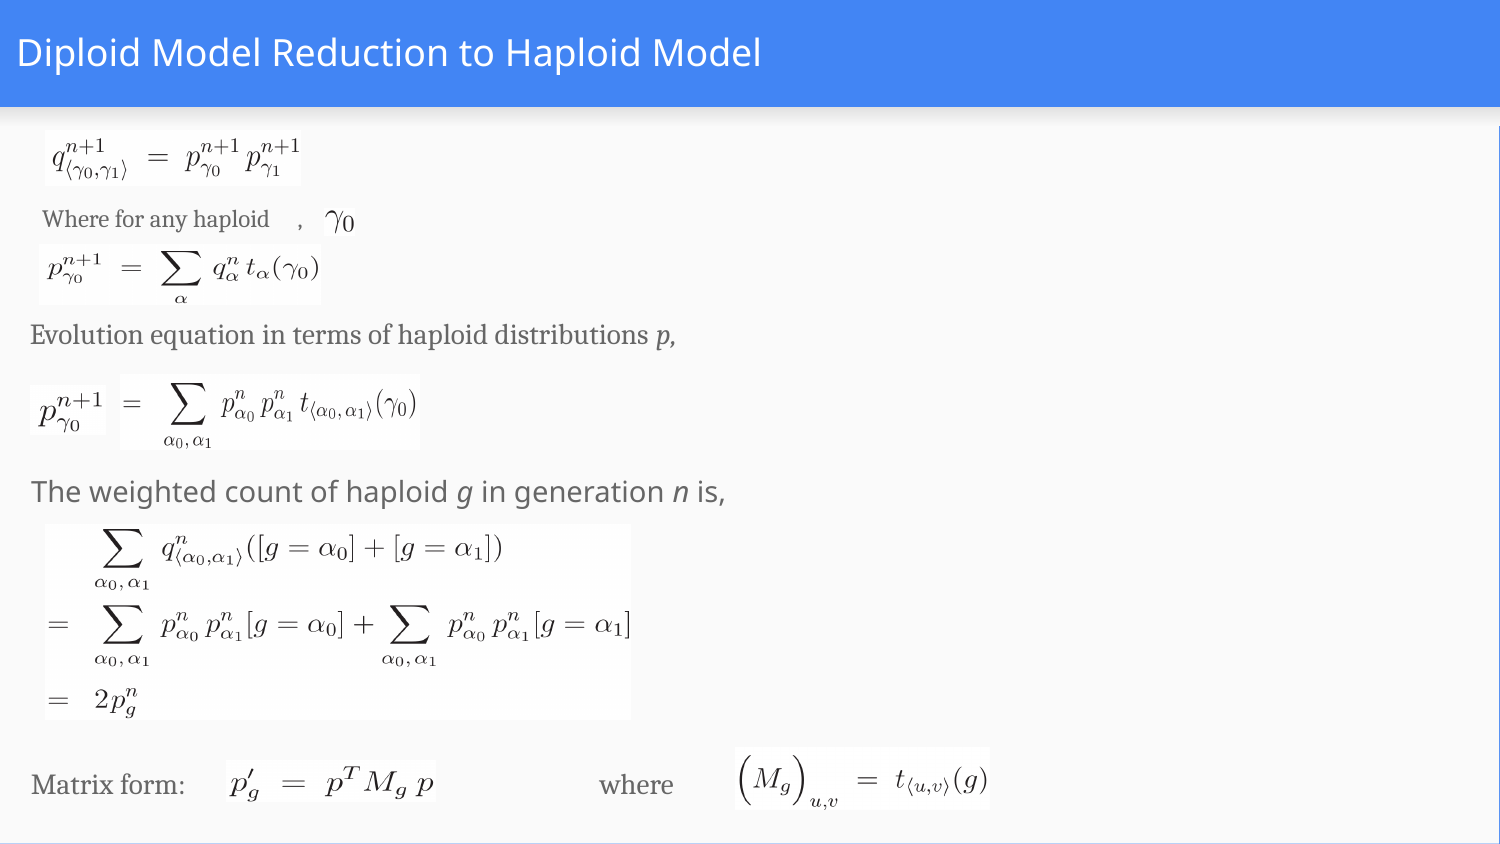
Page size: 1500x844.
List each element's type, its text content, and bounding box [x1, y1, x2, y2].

picture [226, 760, 436, 802]
picture [120, 374, 420, 451]
title Diploid Model Reduction to Haploid Model [16, 2, 1464, 102]
picture [39, 257, 321, 305]
picture [735, 747, 990, 811]
text_box Matrix form: [16, 760, 226, 811]
picture [324, 208, 355, 237]
text_box The weighted count of haploid g in generation n is, [16, 463, 794, 513]
picture [30, 385, 106, 436]
text_box Evolution equation in terms of haploid distributions p, [15, 310, 833, 361]
picture [45, 130, 301, 186]
text_box where [585, 760, 705, 811]
picture [45, 524, 631, 721]
text_box Where for any haploid , [27, 197, 390, 257]
